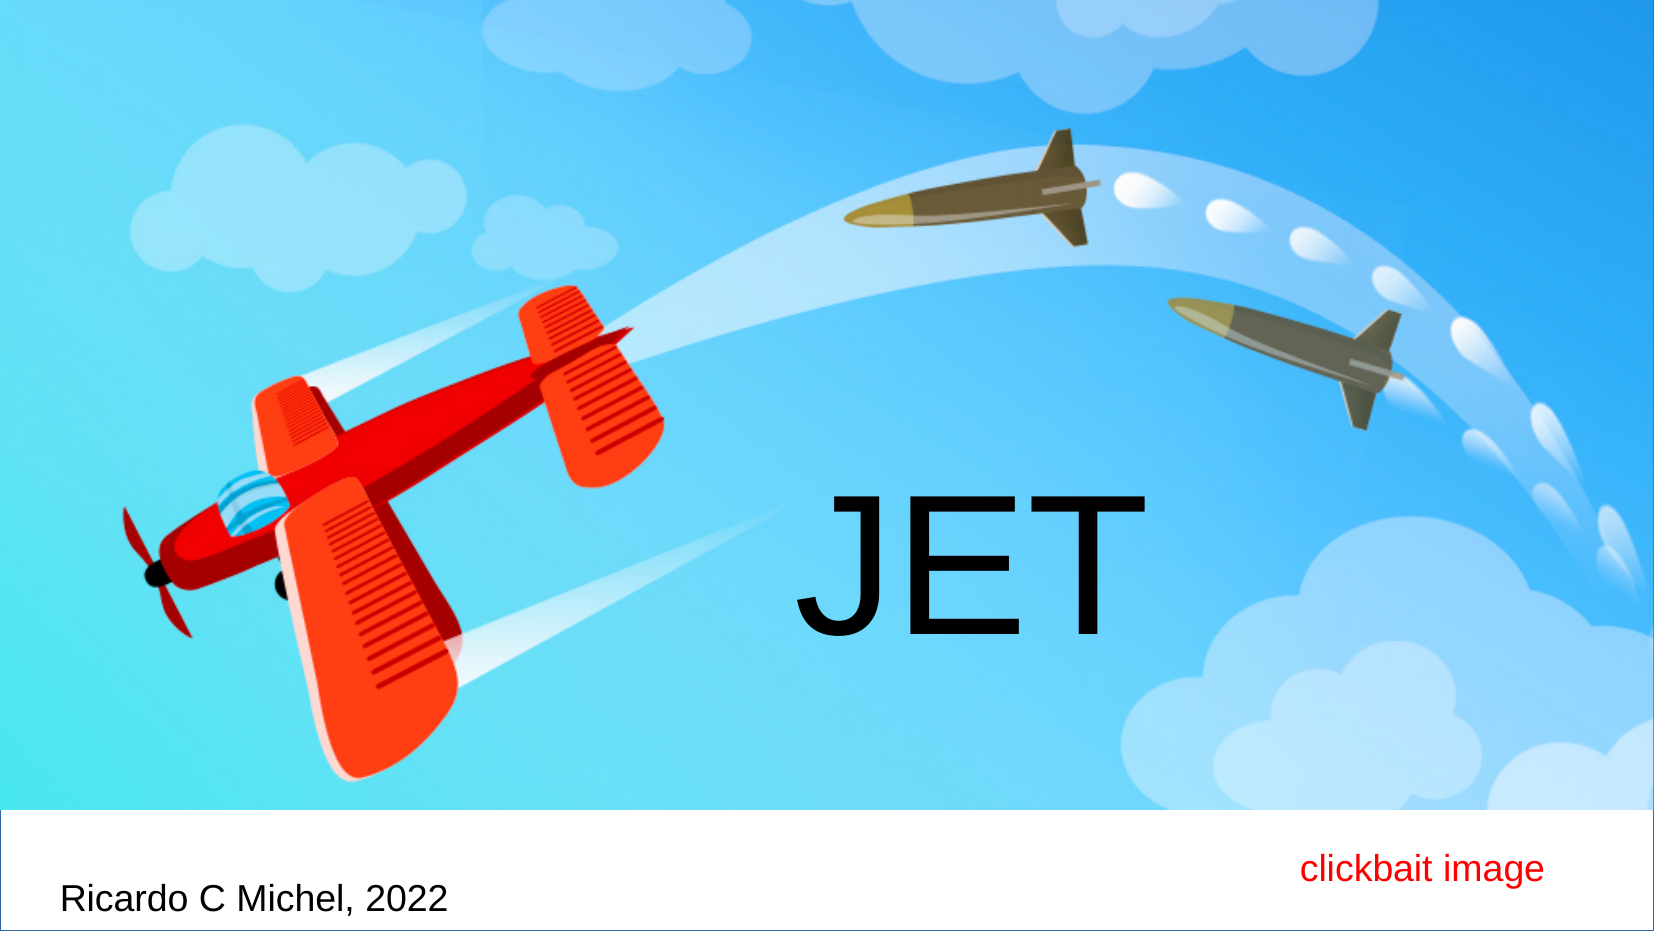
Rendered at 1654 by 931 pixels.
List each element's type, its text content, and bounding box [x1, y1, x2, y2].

text_box JET [780, 222, 1211, 792]
text_box Ricardo C Michel, 2022 [45, 870, 464, 927]
text_box [0, 811, 1654, 931]
text_box clickbait image [1285, 840, 1561, 897]
picture [0, 0, 1654, 811]
